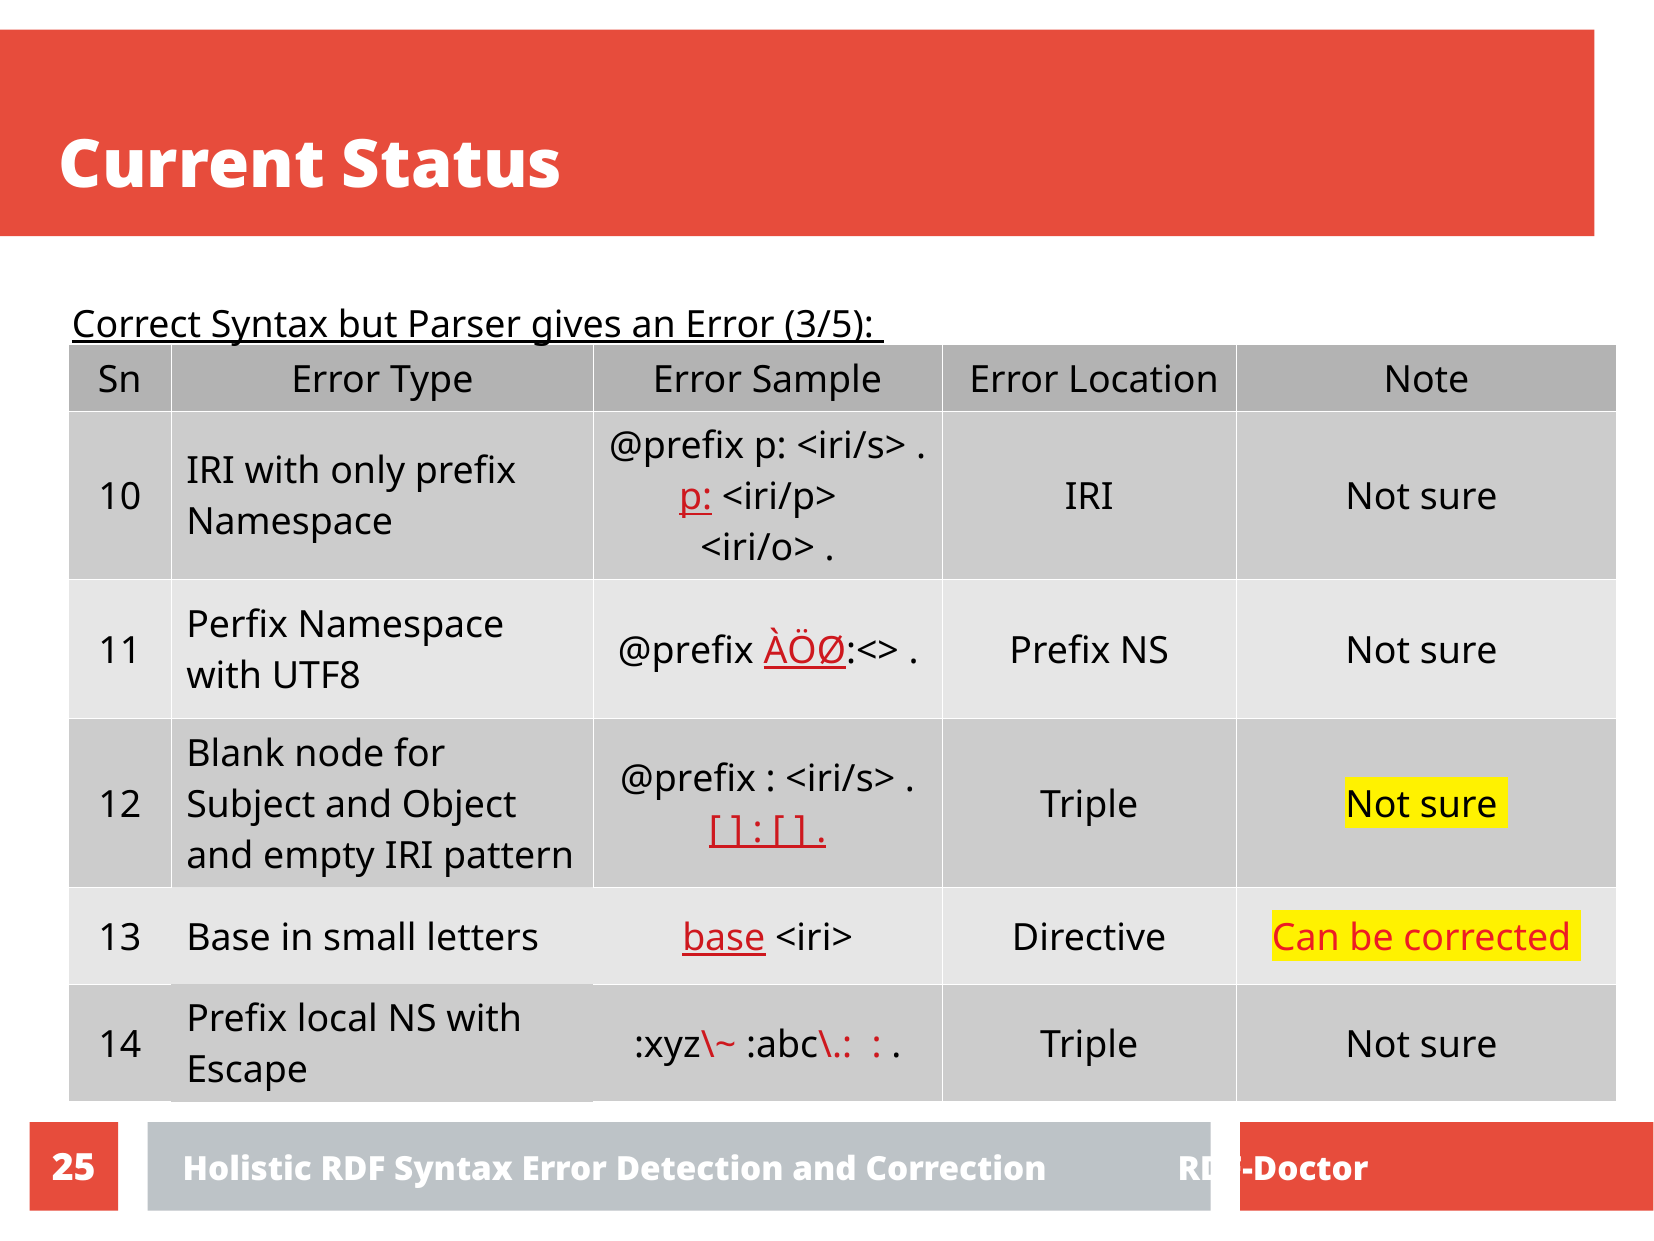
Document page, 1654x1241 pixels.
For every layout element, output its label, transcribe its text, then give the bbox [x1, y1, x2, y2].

table_cell @prefix ÀÖØ:<> . [594, 580, 942, 718]
table_cell Prefix local NS with Escape [171, 984, 593, 1102]
table_cell Base in small letters [171, 887, 593, 984]
table_cell Directive [943, 888, 1236, 984]
table_header Error Sample [594, 359, 942, 411]
text_box Correct Syntax but Parser gives an Error (3/5): [57, 290, 1013, 359]
table_cell Blank node for Subject and Object and empty IRI pattern [172, 719, 593, 887]
table_cell IRI with only prefix Namespace [172, 412, 593, 579]
table_cell Can be corrected [1237, 888, 1616, 984]
table_cell 13 [69, 888, 171, 984]
title Current Status [59, 59, 1595, 207]
table_cell Not sure [1237, 719, 1616, 887]
text_box Holistic RDF Syntax Error Detection and Correction RDF-Doctor [182, 1137, 1638, 1191]
table_cell Not sure [1237, 985, 1616, 1101]
table_cell IRI [943, 412, 1236, 579]
table_header Error Type [172, 359, 593, 411]
table_cell Not sure [1237, 412, 1616, 579]
table_cell 10 [69, 412, 171, 579]
table_cell 11 [69, 580, 171, 718]
table_cell @prefix p: <iri/s> . p: <iri/p> <iri/o> . [594, 412, 942, 579]
table_cell Prefix NS [943, 580, 1236, 718]
table_cell :xyz\~ :abc\.: : . [593, 985, 942, 1101]
table_header Sn [69, 359, 171, 411]
table_cell Triple [943, 985, 1236, 1101]
table_cell Not sure [1237, 580, 1616, 718]
table_cell 12 [69, 719, 171, 887]
table_cell Triple [943, 719, 1236, 887]
table_cell base <iri> [593, 888, 942, 984]
table_cell @prefix : <iri/s> . [ ] : [ ] . [594, 719, 942, 887]
table_cell 14 [69, 985, 171, 1101]
table_cell Perfix Namespace with UTF8 [172, 580, 593, 718]
table_header Error Location [943, 345, 1236, 411]
table_header Note [1237, 345, 1616, 411]
